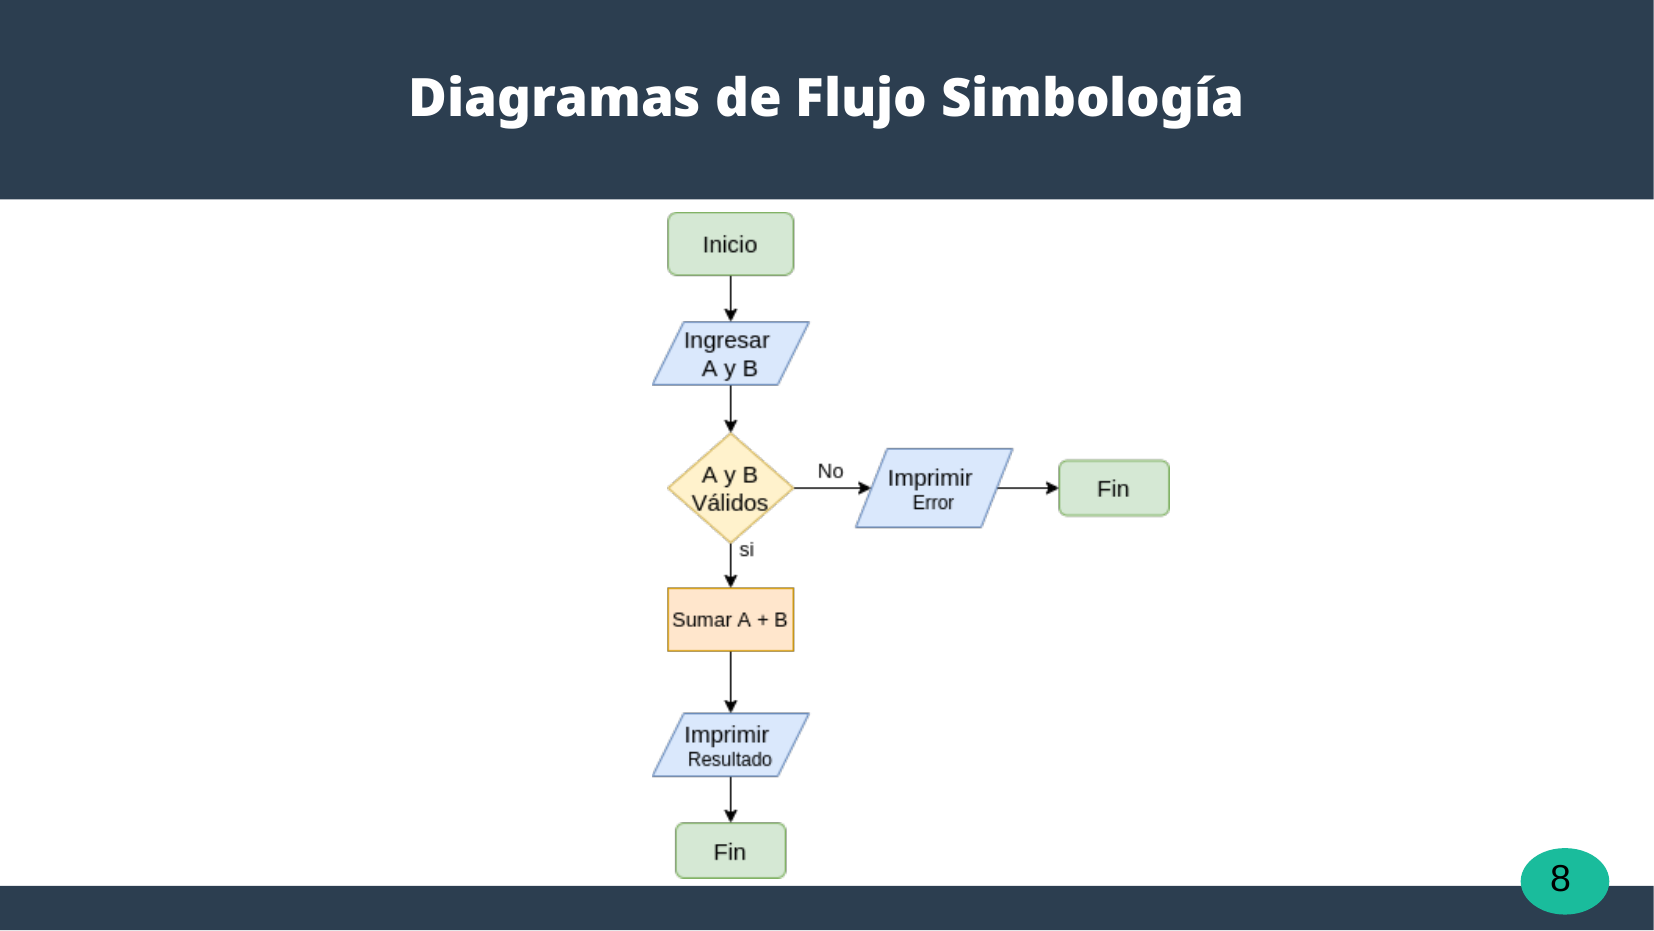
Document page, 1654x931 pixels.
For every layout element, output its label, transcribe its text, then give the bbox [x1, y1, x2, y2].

title Diagramas de Flujo Simbología [59, 37, 1595, 156]
picture [652, 212, 1170, 879]
text_box 8 [1535, 850, 1612, 921]
